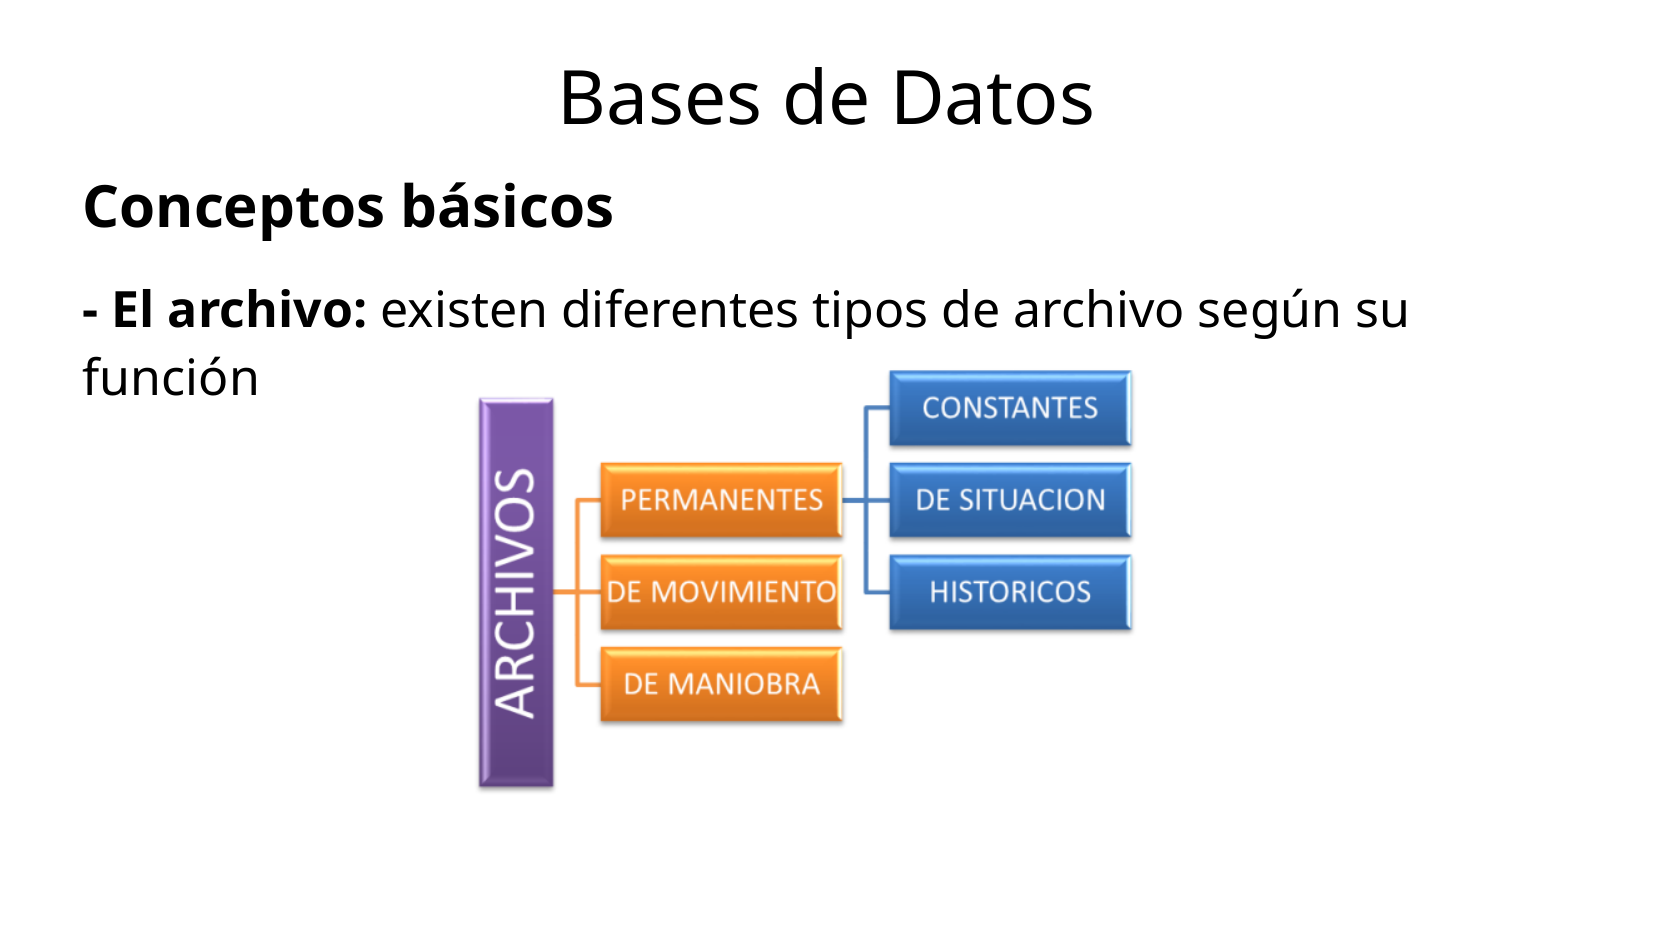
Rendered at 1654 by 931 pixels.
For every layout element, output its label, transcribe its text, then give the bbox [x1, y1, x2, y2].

picture [437, 344, 1179, 815]
title Bases de Datos [82, 37, 1571, 154]
list Conceptos básicos - El archivo: existen diferentes tipos de archivo según su función [82, 165, 1571, 839]
